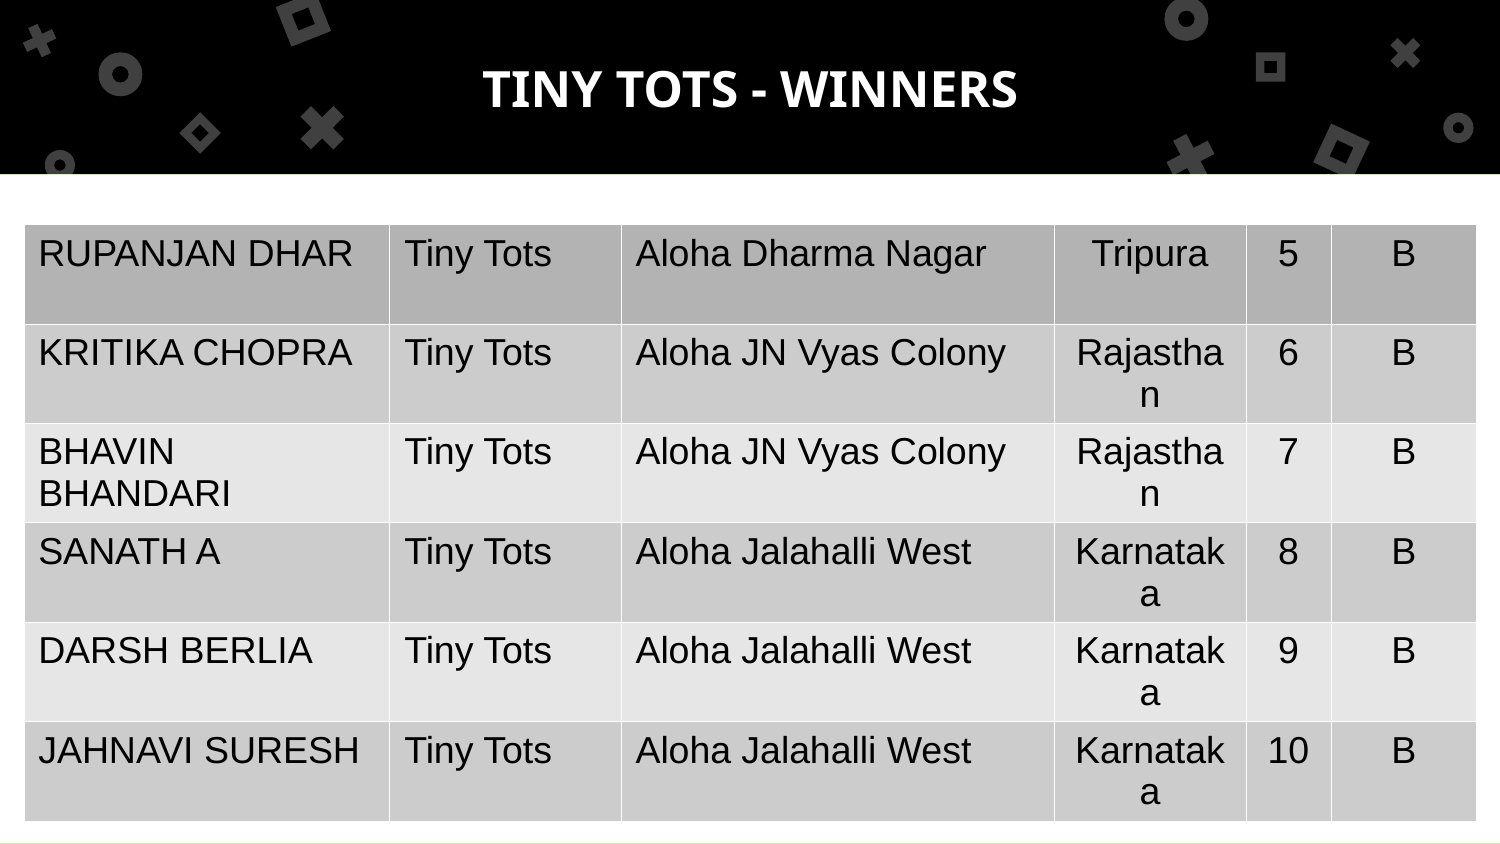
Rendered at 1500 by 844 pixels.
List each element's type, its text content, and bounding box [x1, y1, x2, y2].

table_cell Rajasthan [1055, 424, 1246, 522]
table_cell Karnataka [1055, 623, 1246, 721]
table_cell B [1332, 523, 1476, 622]
table_cell 10 [1247, 722, 1331, 821]
table_cell Tiny Tots [390, 722, 621, 821]
table_header B [1332, 225, 1476, 324]
table_cell Aloha JN Vyas Colony [622, 424, 1054, 522]
table_cell 8 [1247, 523, 1331, 622]
table_cell Tiny Tots [390, 623, 621, 721]
table_cell Aloha Jalahalli West [622, 722, 1054, 821]
table_cell Aloha Jalahalli West [622, 623, 1054, 721]
table_cell Karnataka [1055, 523, 1246, 622]
table_cell B [1332, 722, 1476, 821]
table_header 5 [1247, 225, 1331, 324]
table_cell Tiny Tots [390, 523, 621, 622]
table_cell KRITIKA CHOPRA [25, 325, 389, 423]
table_cell 9 [1247, 623, 1331, 721]
table_cell B [1332, 424, 1476, 522]
table_cell JAHNAVI SURESH [25, 722, 389, 821]
table_cell Tiny Tots [390, 325, 621, 423]
table_header Aloha Dharma Nagar [622, 225, 1054, 324]
table_cell SANATH A [25, 523, 389, 622]
table_cell Tiny Tots [390, 424, 621, 522]
table_cell B [1332, 325, 1476, 423]
table_cell BHAVIN BHANDARI [25, 424, 389, 522]
table_header Tiny Tots [390, 225, 621, 324]
table_cell B [1332, 623, 1476, 721]
table_cell Aloha JN Vyas Colony [622, 325, 1054, 423]
table_header Tripura [1055, 225, 1246, 324]
table_cell 7 [1247, 424, 1331, 522]
text_box TINY TOTS - WINNERS [75, 0, 1425, 175]
table_cell Rajasthan [1055, 325, 1246, 423]
table_cell Karnataka [1055, 722, 1246, 821]
table_cell DARSH BERLIA [25, 623, 389, 721]
table_header RUPANJAN DHAR [25, 225, 389, 324]
table_cell 6 [1247, 325, 1331, 423]
table_cell Aloha Jalahalli West [622, 523, 1054, 622]
